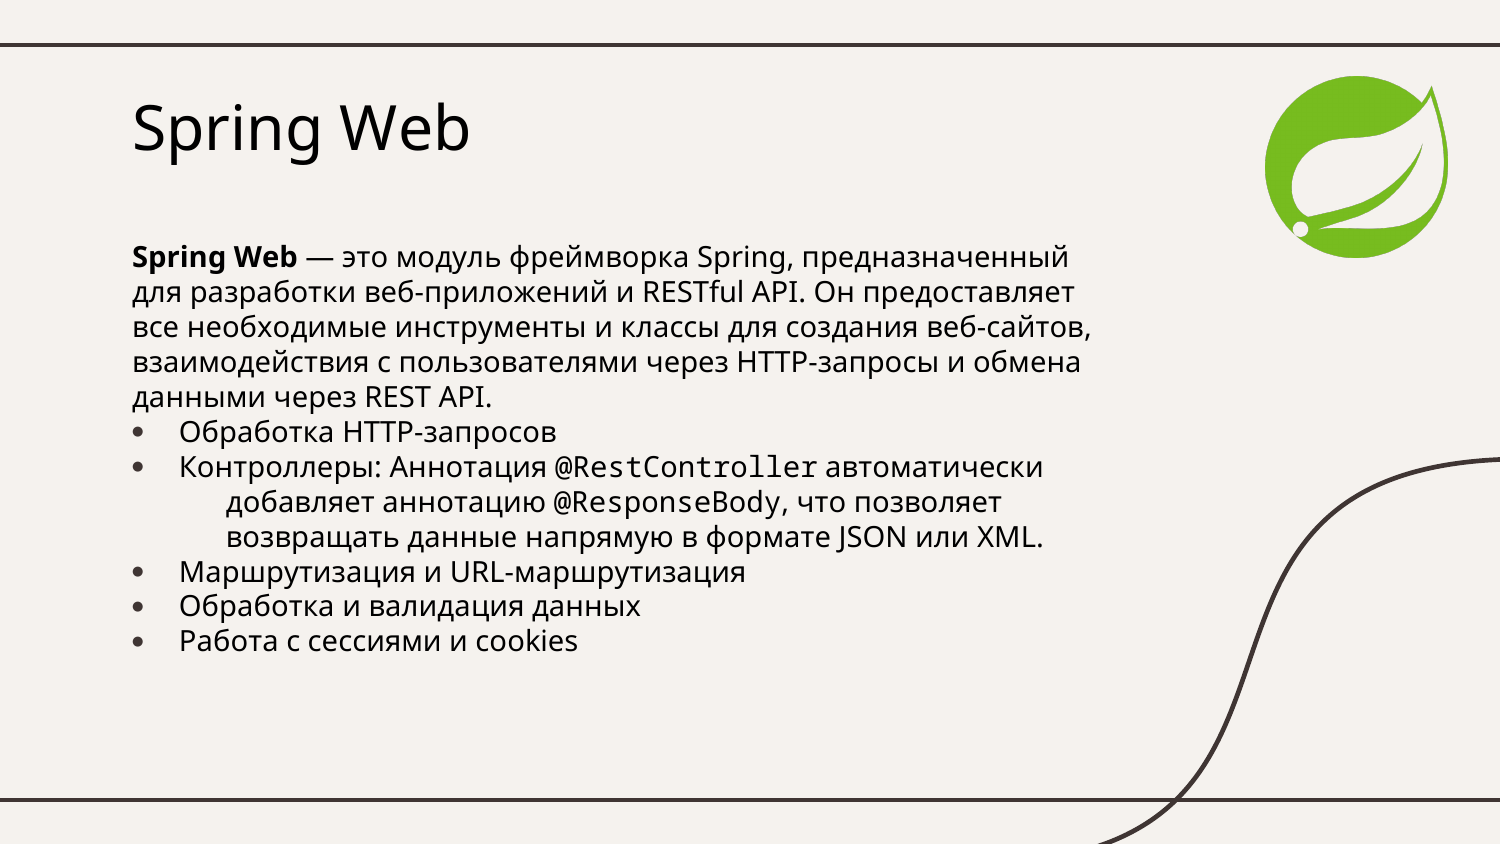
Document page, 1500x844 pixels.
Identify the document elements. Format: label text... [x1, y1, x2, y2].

subtitle Spring Web — это модуль фреймворка Spring, предназначенный для разработки веб-приложений и RESTful API. Он предоставляет все необходимые инструменты и классы для создания веб-сайтов, взаимодействия с пользователями через HTTP-запросы и обмена данными через REST API. Обработка HTTP-запросов Контроллеры: Аннотация @RestController автоматически добавляет аннотацию @ResponseBody, что позволяет возвращать данные напрямую в формате JSON или XML. Маршрутизация и URL-маршрутизация Обработка и валидация данных Работа с сессиями и cookies [116, 223, 1143, 756]
title Spring Web [116, 72, 1049, 167]
picture [1265, 76, 1448, 258]
